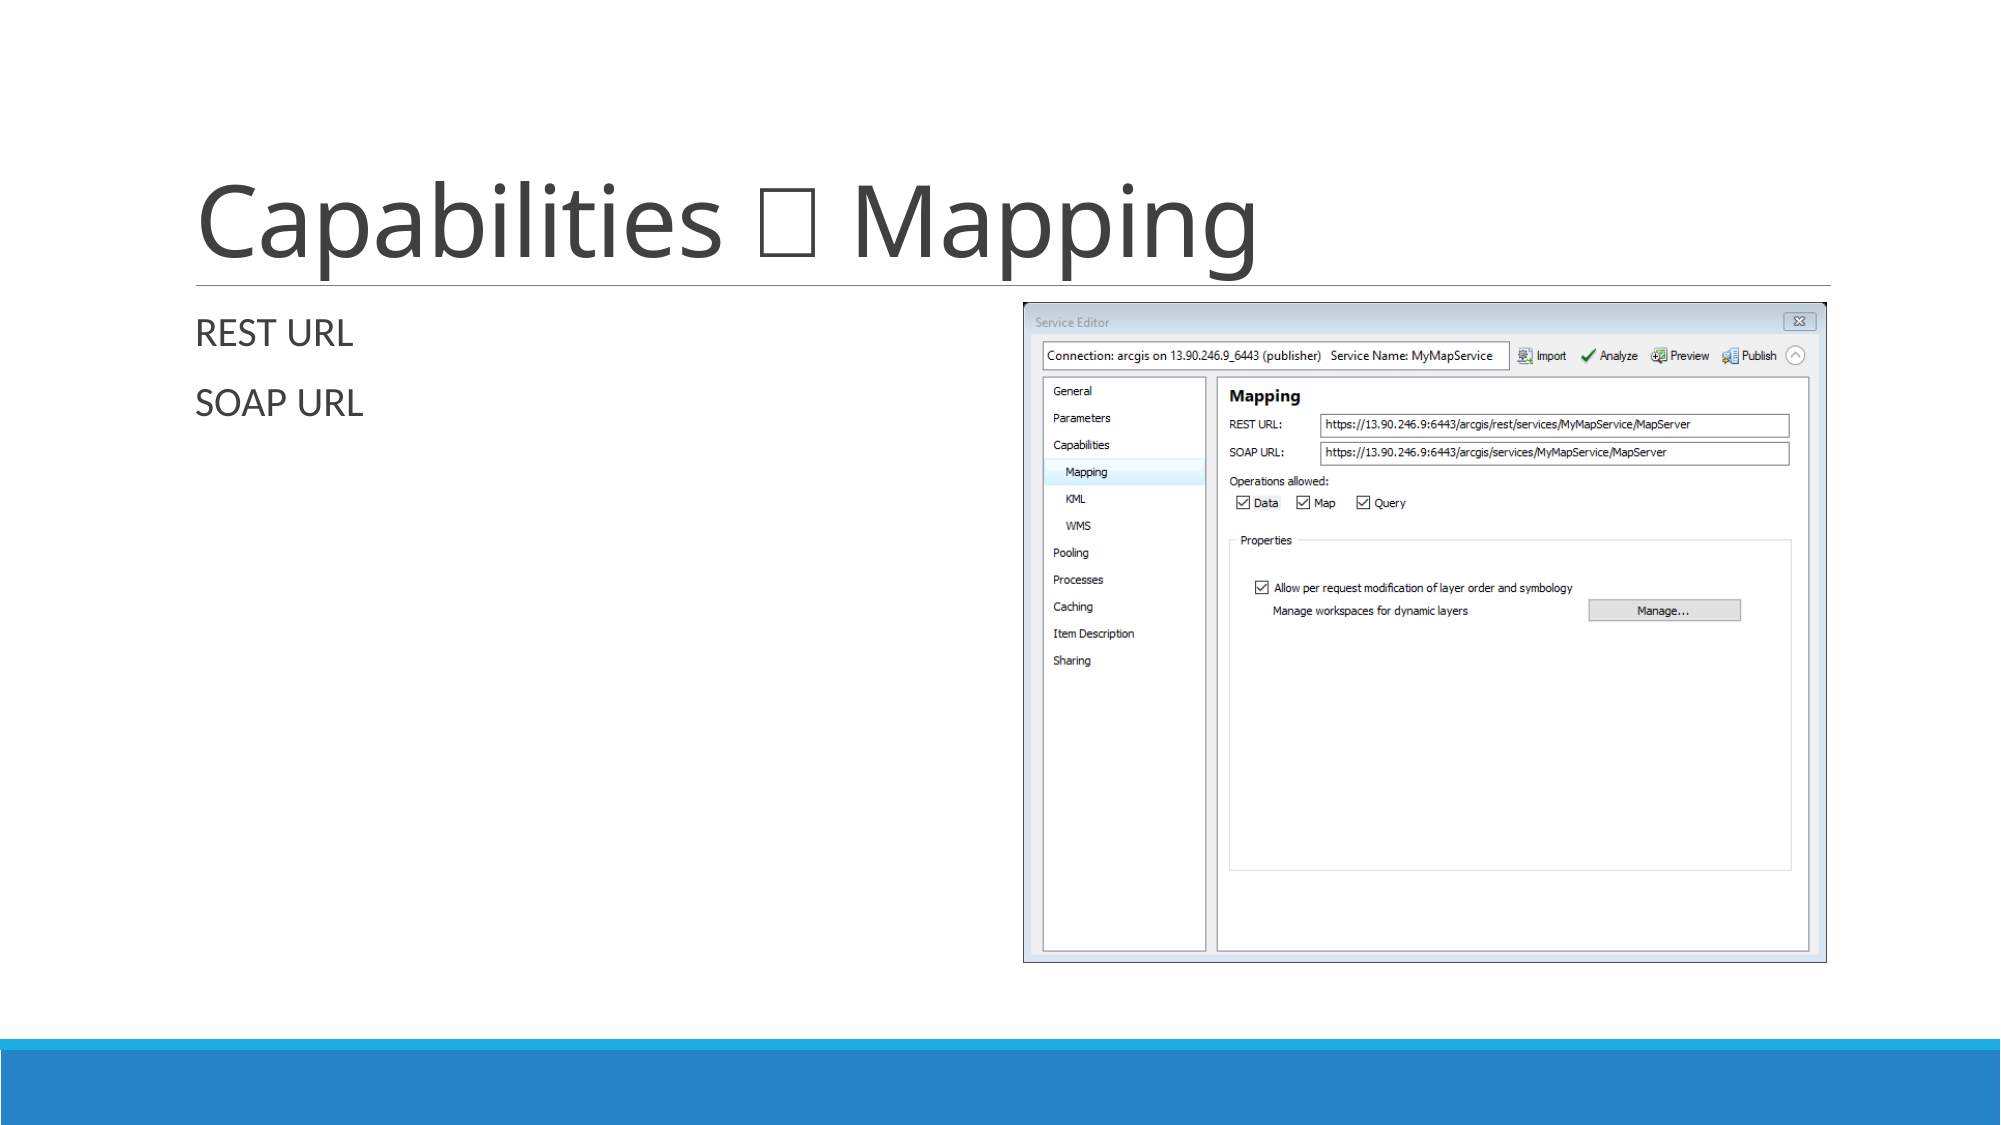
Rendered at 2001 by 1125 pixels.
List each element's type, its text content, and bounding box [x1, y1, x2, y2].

picture [1023, 302, 1827, 963]
title Capabilities  Mapping [180, 47, 1831, 286]
list REST URL SOAP URL [180, 302, 991, 963]
